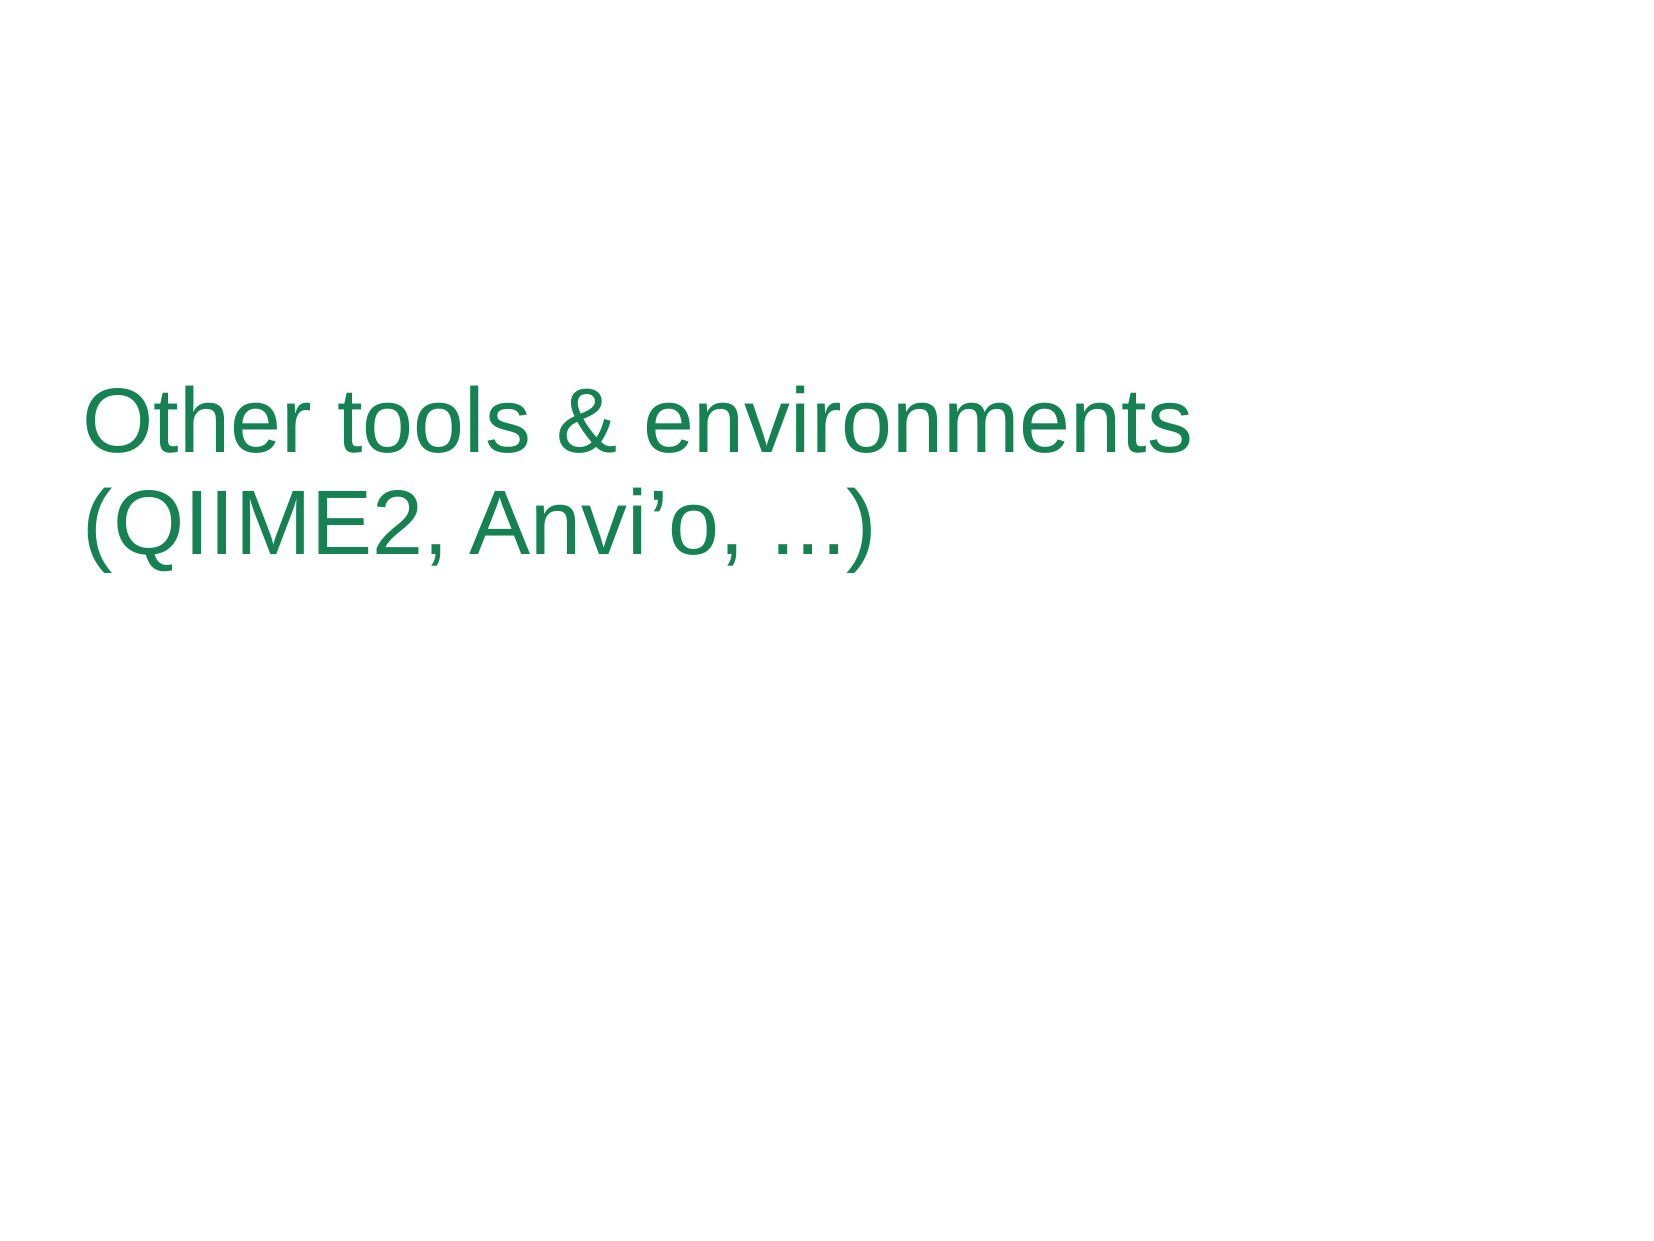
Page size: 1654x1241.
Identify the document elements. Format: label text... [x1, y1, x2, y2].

title Other tools & environments (QIIME2, Anvi’o, ...) [82, 368, 1571, 576]
